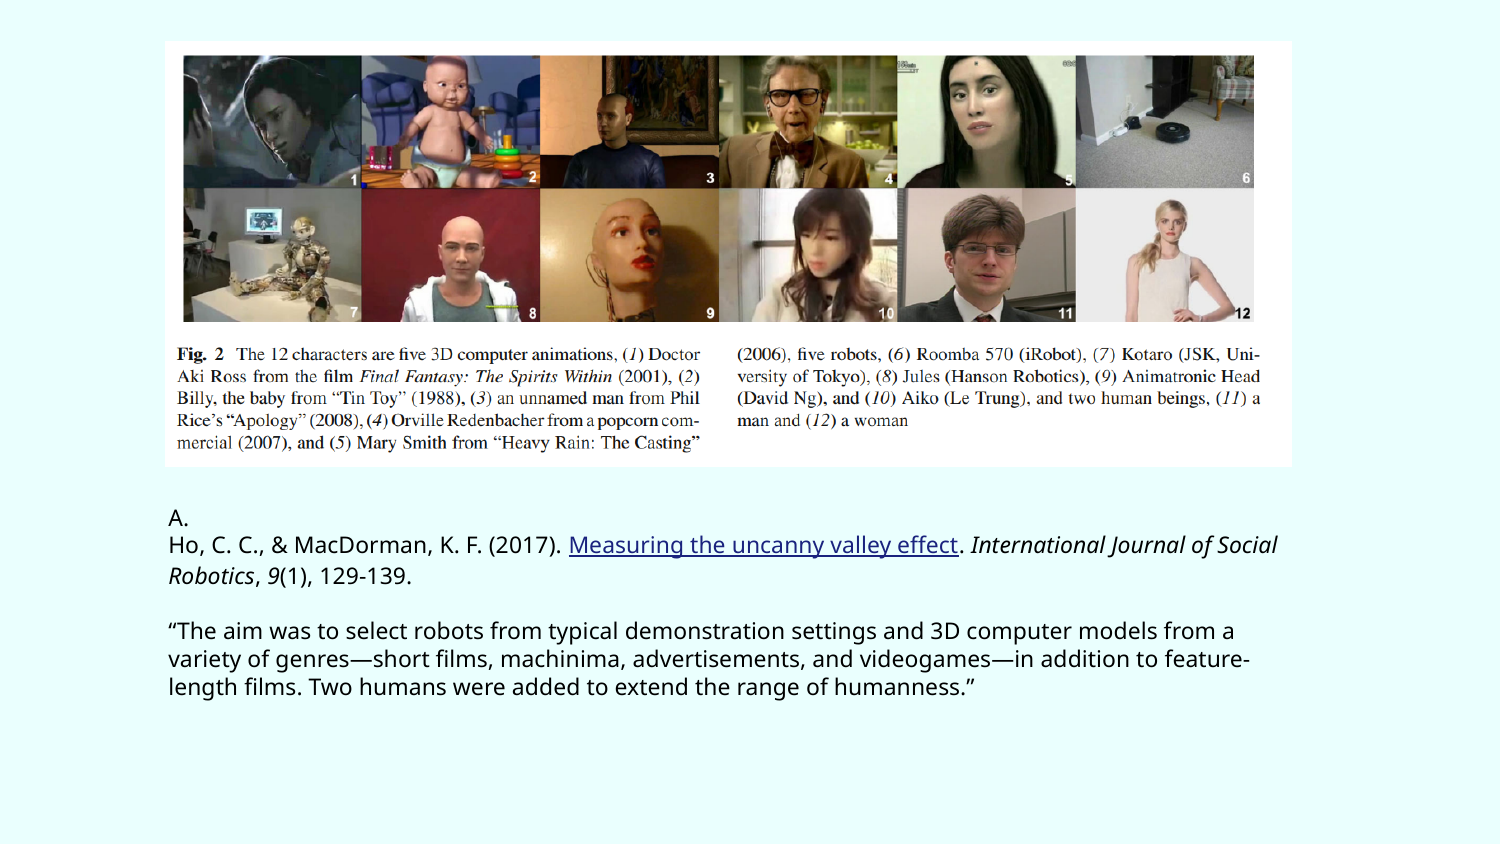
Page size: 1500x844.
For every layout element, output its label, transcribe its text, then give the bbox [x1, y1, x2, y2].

picture [165, 41, 1292, 467]
title A. Ho, C. C., & MacDorman, K. F. (2017). Measuring the uncanny valley effect. International Journal of Social Robotics, 9(1), 129-139. “The aim was to select robots from typical demonstration settings and 3D computer models from a variety of genres—short films, machinima, advertisements, and videogames—in addition to feature-length films. Two humans were added to extend the range of humanness.” [153, 487, 1301, 743]
